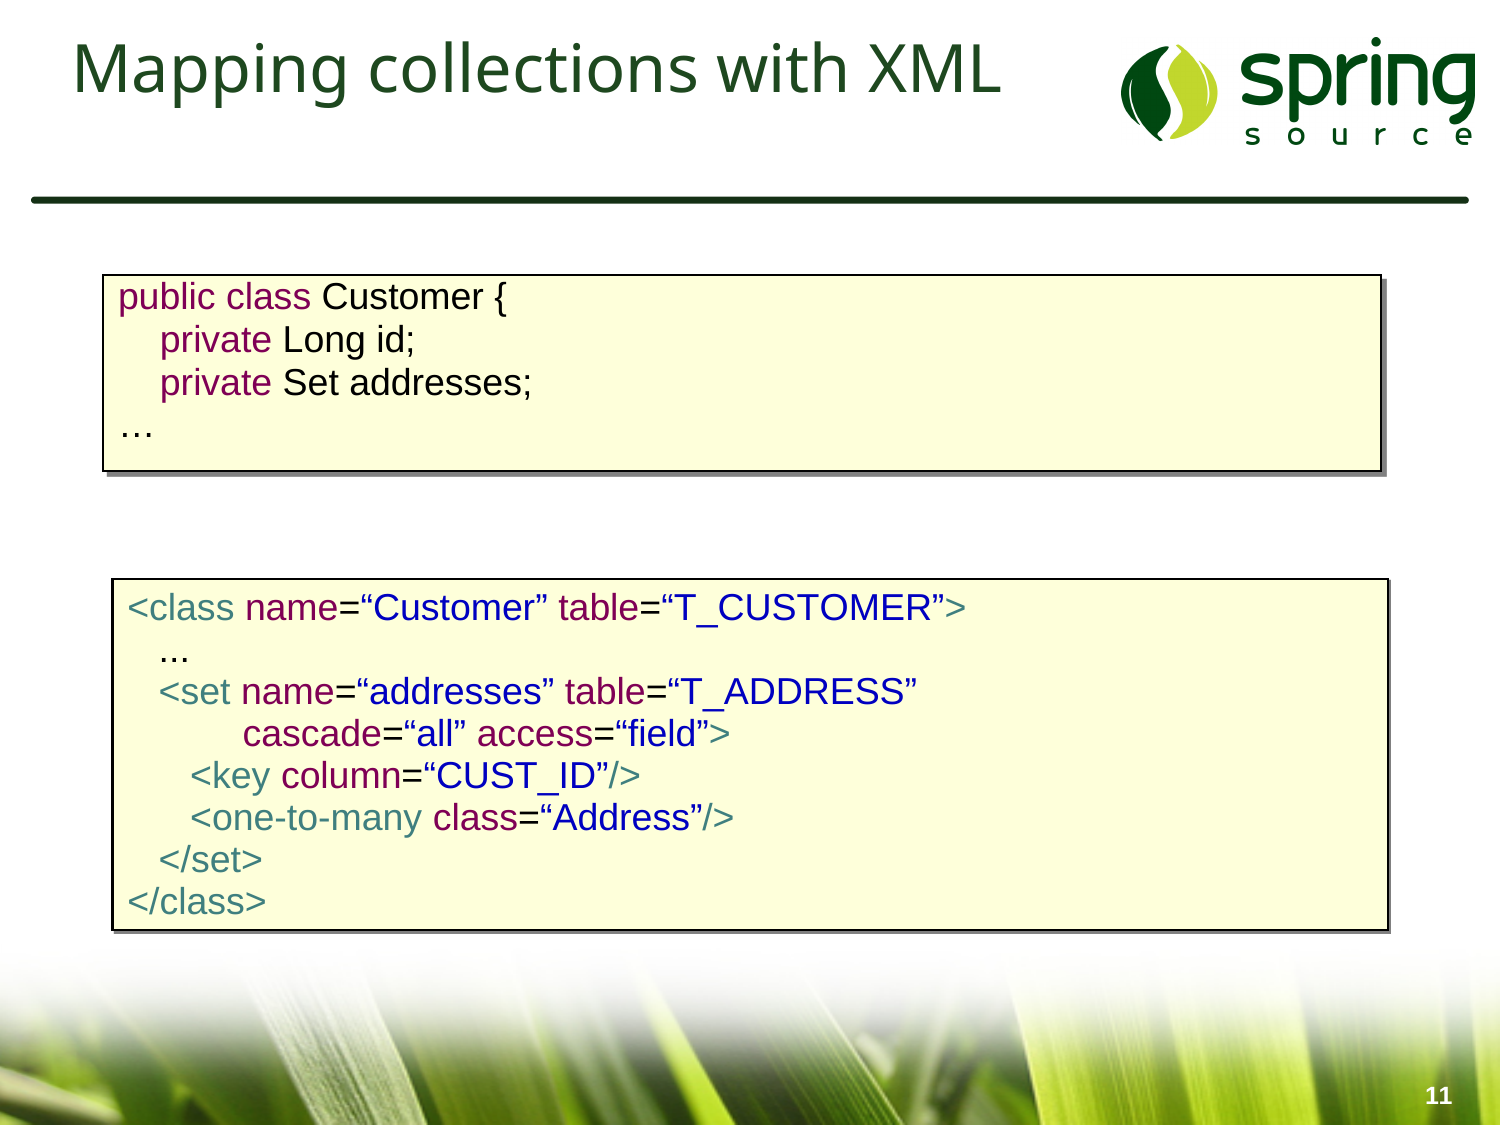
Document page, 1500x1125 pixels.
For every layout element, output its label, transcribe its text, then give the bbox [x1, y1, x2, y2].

picture [1121, 37, 1475, 145]
list public class Customer { private Long id; private Set addresses; … [103, 274, 1381, 472]
text_box <class name=“Customer” table=“T_CUSTOMER”> ... <set name=“addresses” table=“T_ADDRESS” cascade=“all” access=“field”> <key column=“CUST_ID”/> <one-to-many class=“Address”/> </set> </class> [112, 578, 1388, 930]
title Mapping collections with XML [56, 13, 1089, 176]
picture [0, 944, 1500, 1125]
